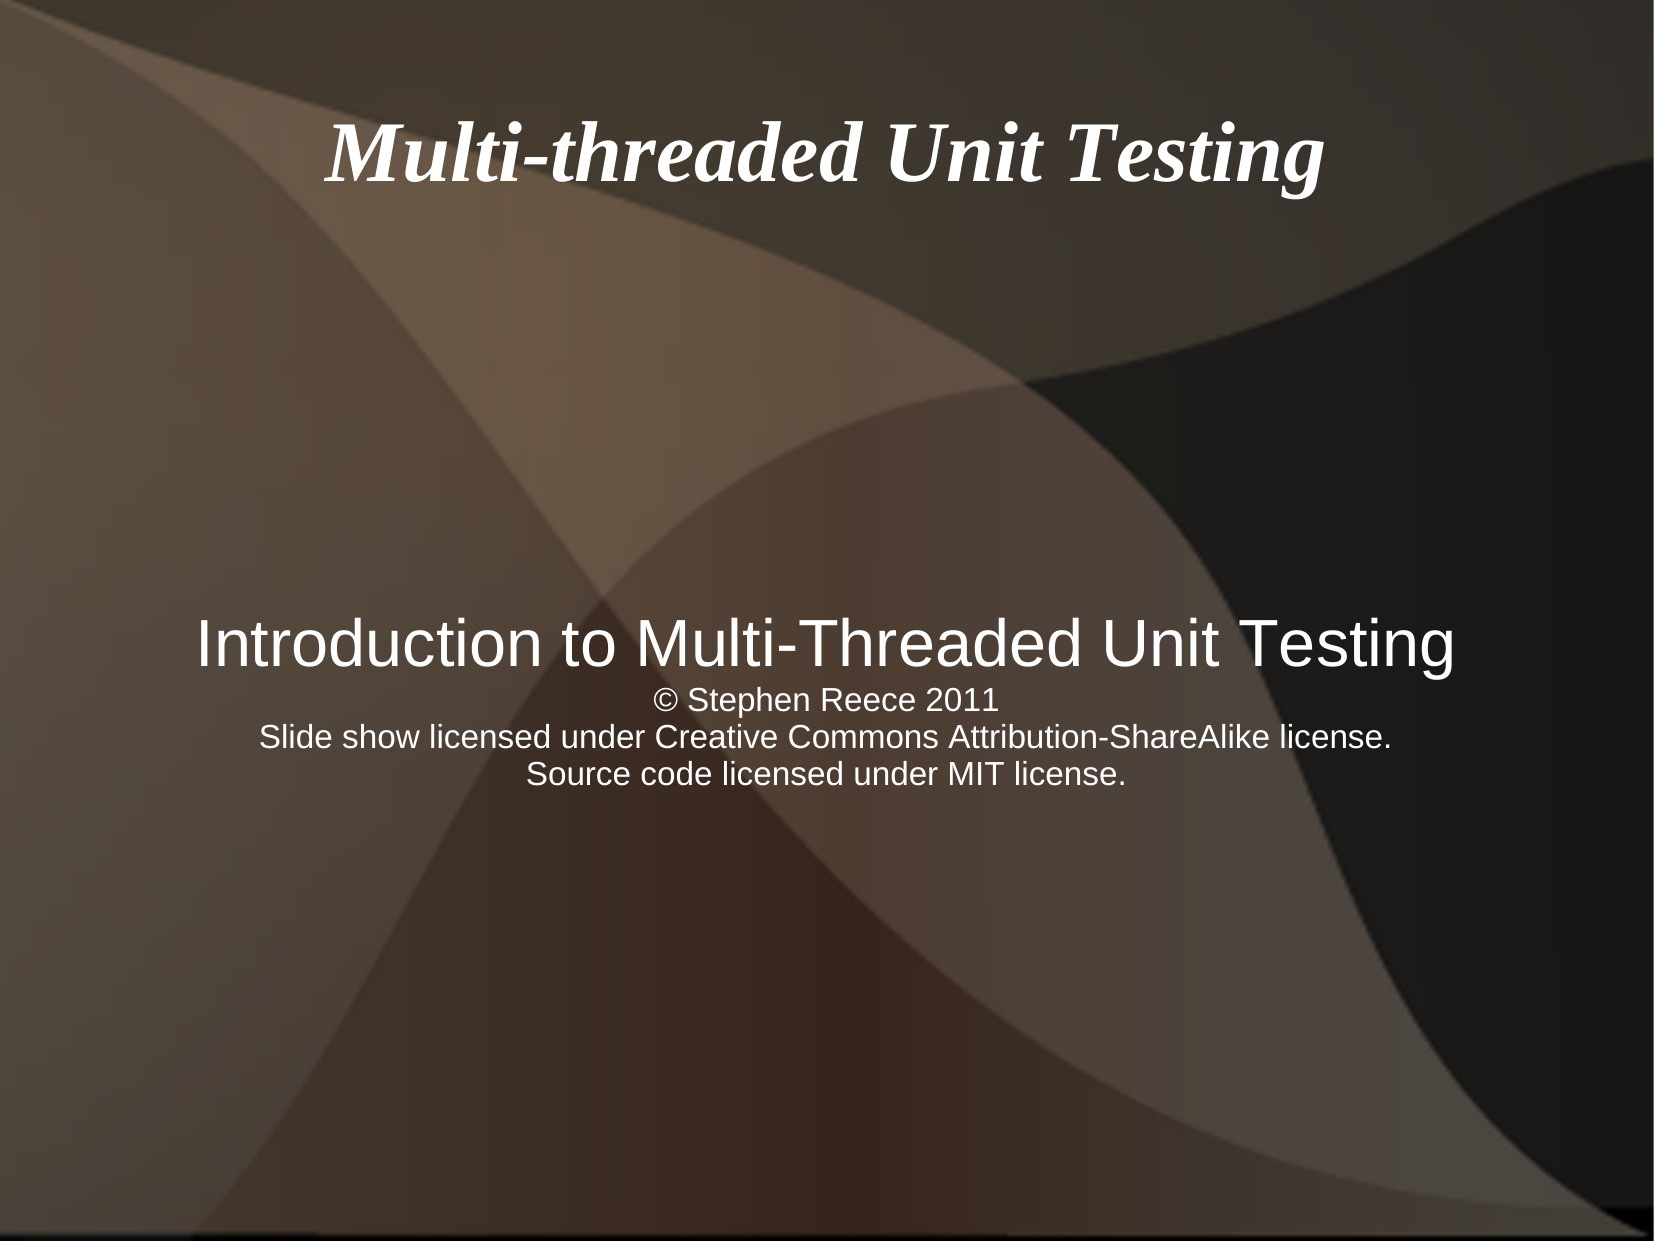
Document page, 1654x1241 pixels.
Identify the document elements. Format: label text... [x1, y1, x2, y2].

subtitle Introduction to Multi-Threaded Unit Testing © Stephen Reece 2011 Slide show licensed under Creative Commons Attribution-ShareAlike license. Source code licensed under MIT license. [82, 290, 1571, 1109]
title Multi-threaded Unit Testing [82, 49, 1571, 257]
picture [0, 0, 1654, 1241]
